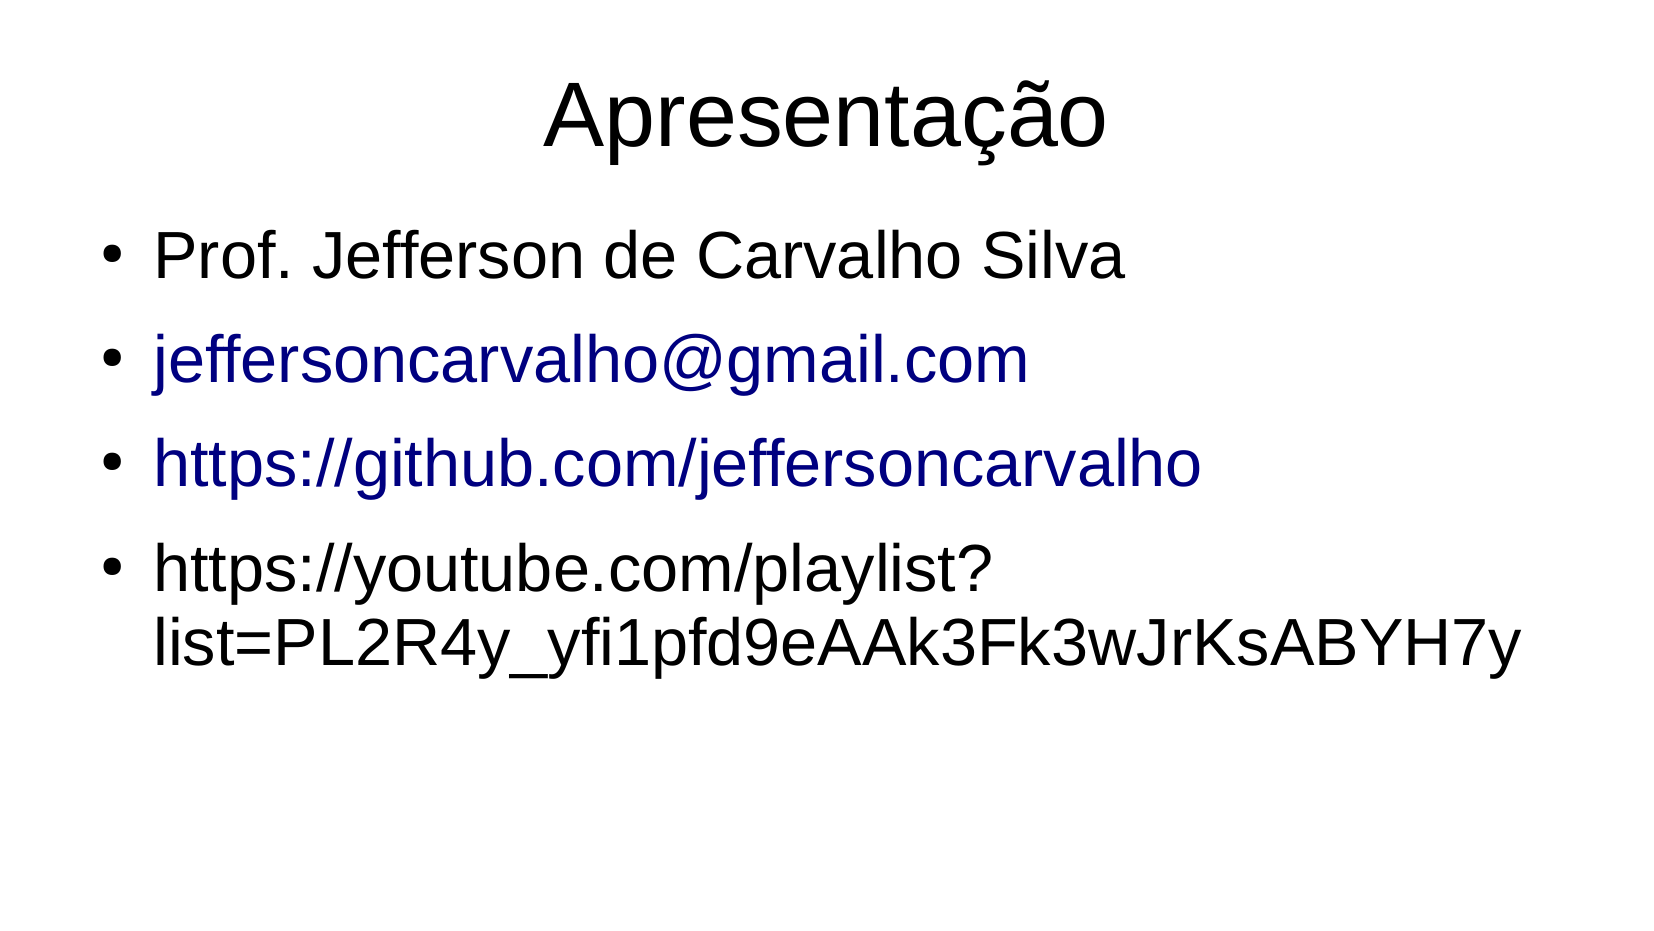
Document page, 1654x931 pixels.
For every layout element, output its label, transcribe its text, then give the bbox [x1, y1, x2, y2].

list Prof. Jefferson de Carvalho Silva jeffersoncarvalho@gmail.com https://github.com/jeffersoncarvalho https://youtube.com/playlist?list=PL2R4y_yfi1pfd9eAAk3Fk3wJrKsABYH7y [82, 217, 1571, 758]
title Apresentação [82, 37, 1571, 193]
